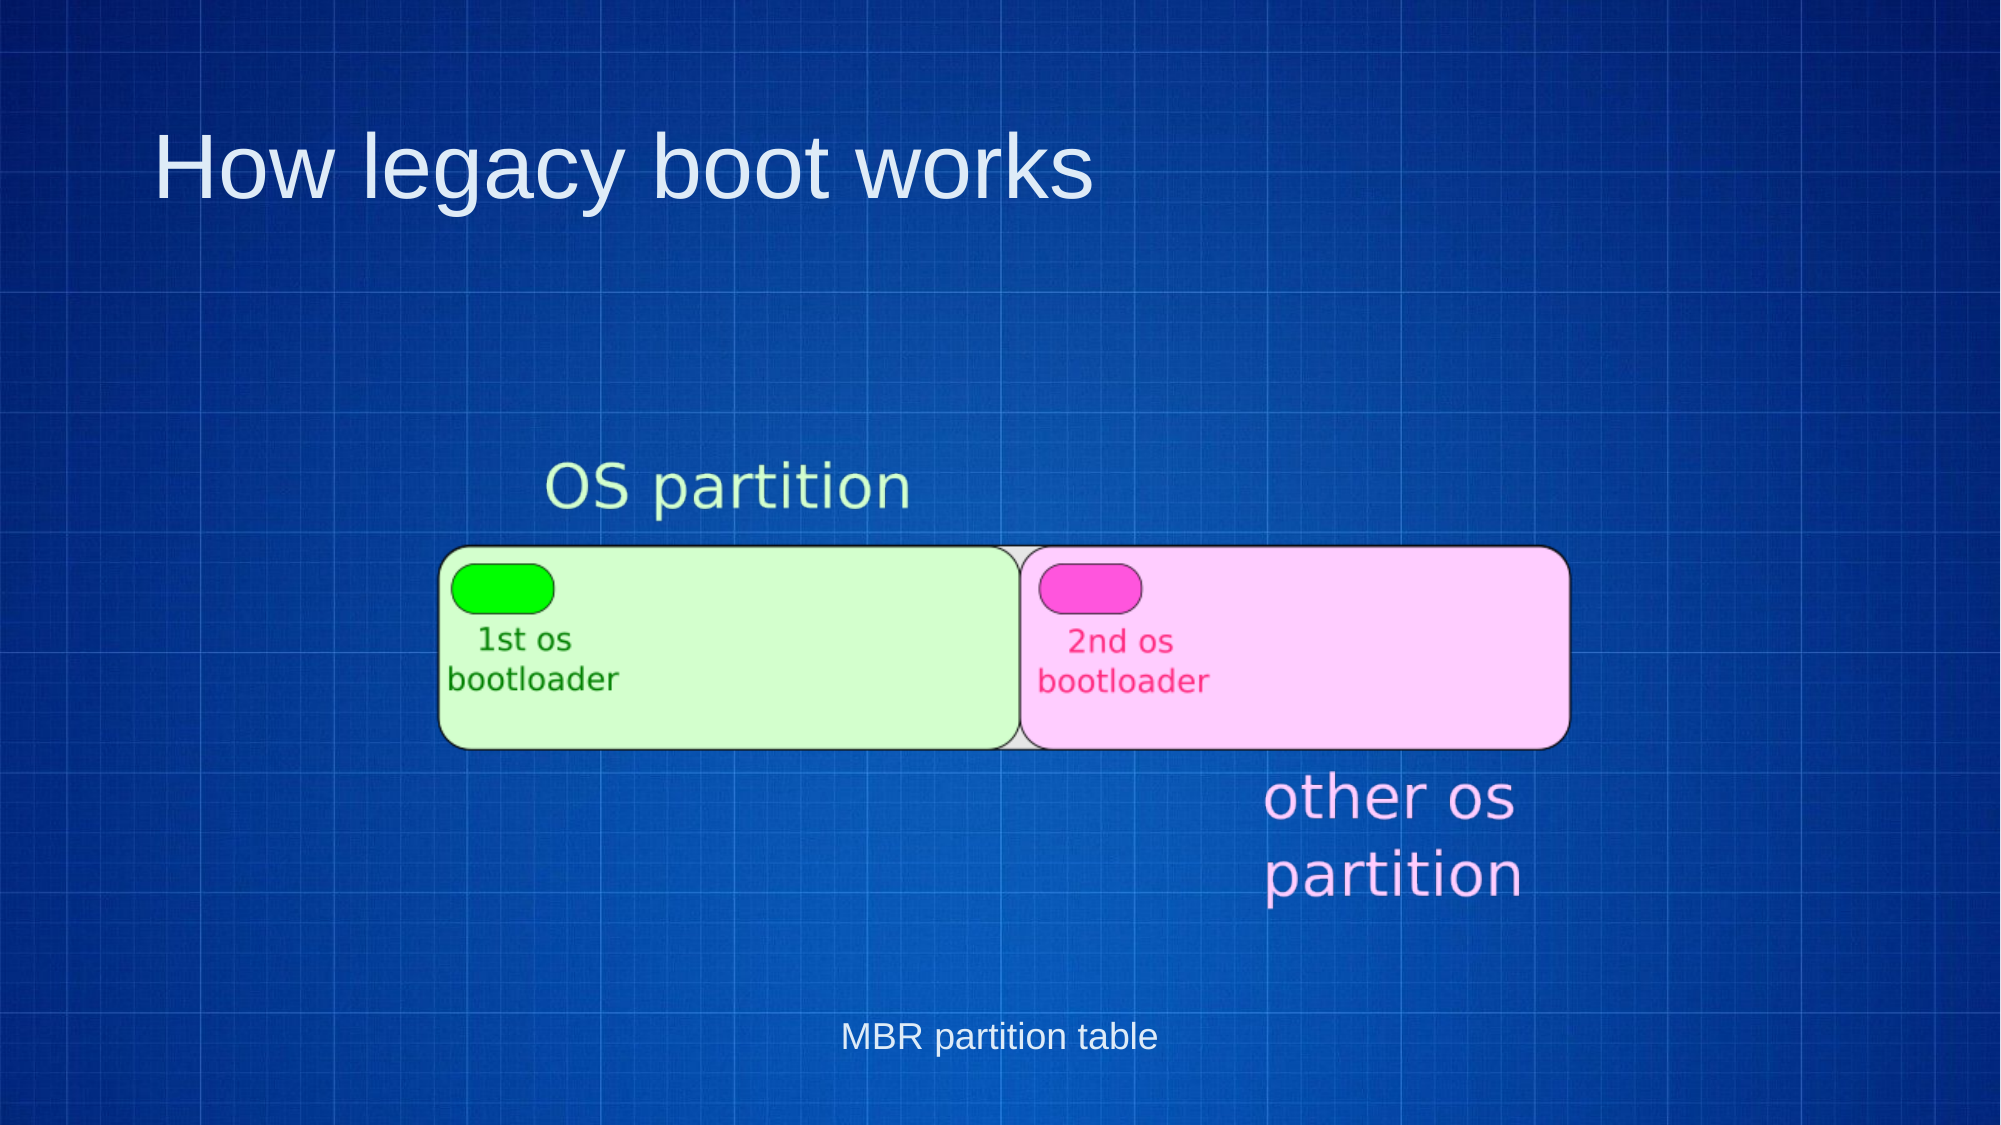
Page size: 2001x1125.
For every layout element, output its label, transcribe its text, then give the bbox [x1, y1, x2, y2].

text_box MBR partition table [825, 1004, 1175, 1065]
title How legacy boot works [137, 59, 1863, 278]
picture [0, 0, 2001, 1125]
